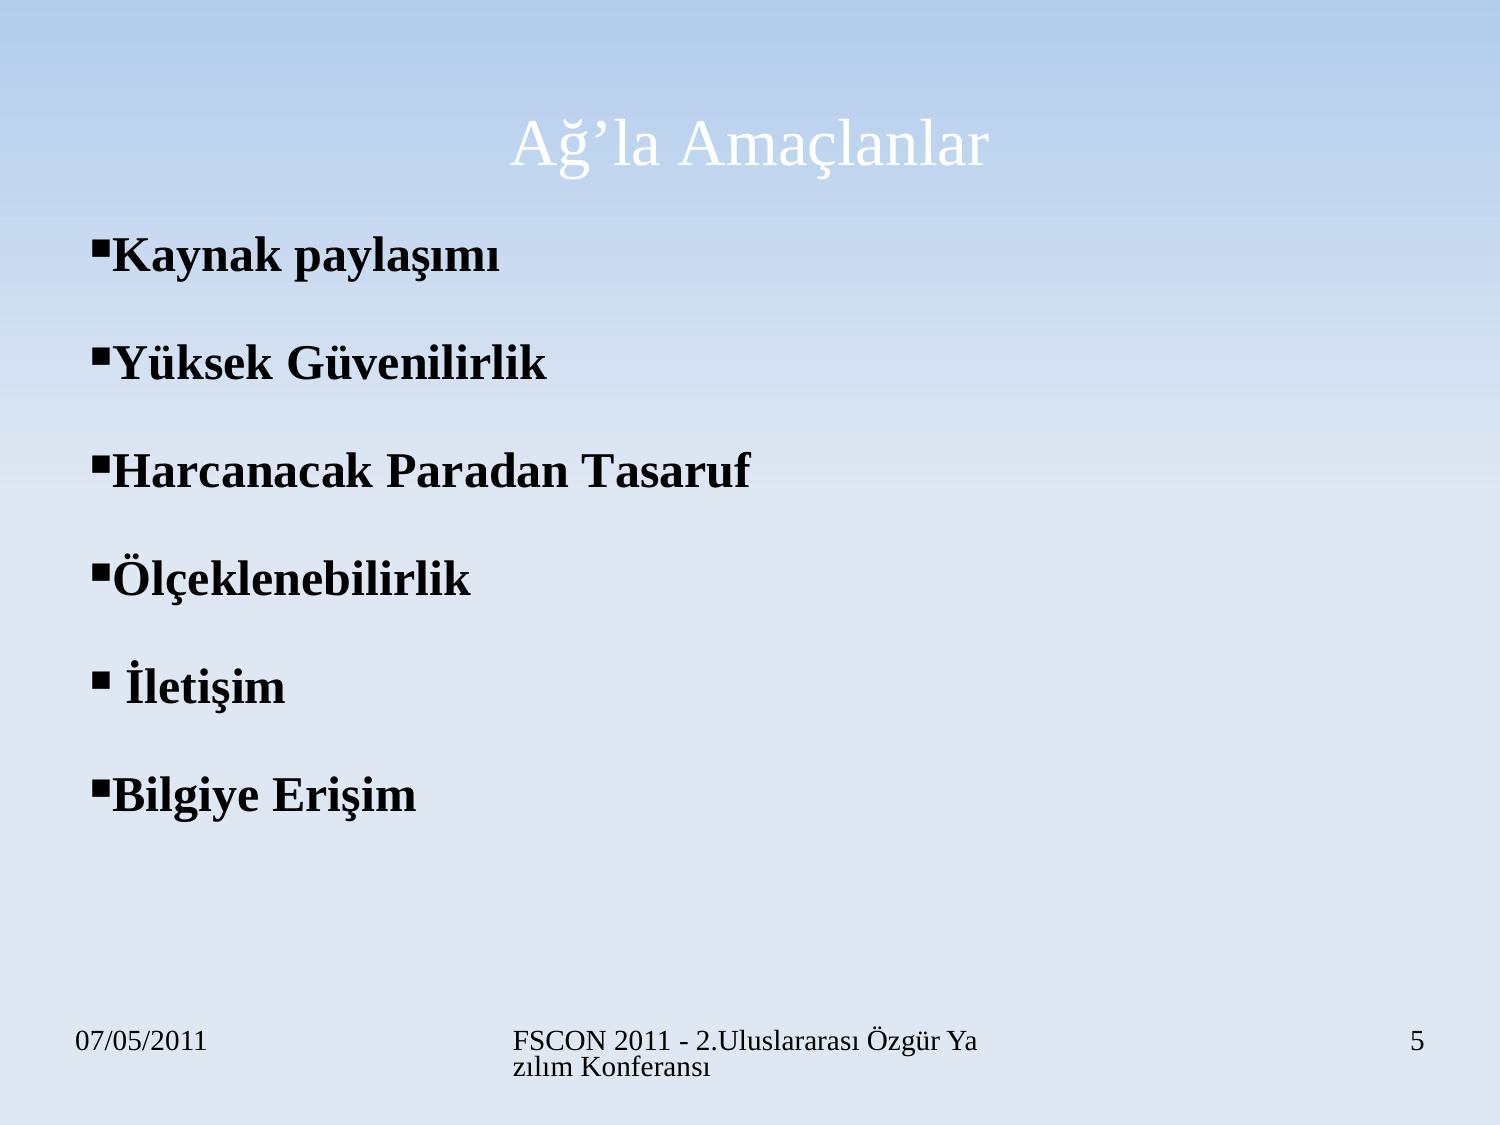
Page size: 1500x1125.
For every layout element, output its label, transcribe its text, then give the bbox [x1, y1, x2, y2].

picture [0, 0, 1500, 1125]
text_box Ağ’la Amaçlanlar [75, 45, 1426, 220]
text_box Kaynak paylaşımı Yüksek Güvenilirlik Harcanacak Paradan Tasaruf Ölçeklenebilirlik İletişim Bilgiye Erişim [75, 220, 1426, 965]
